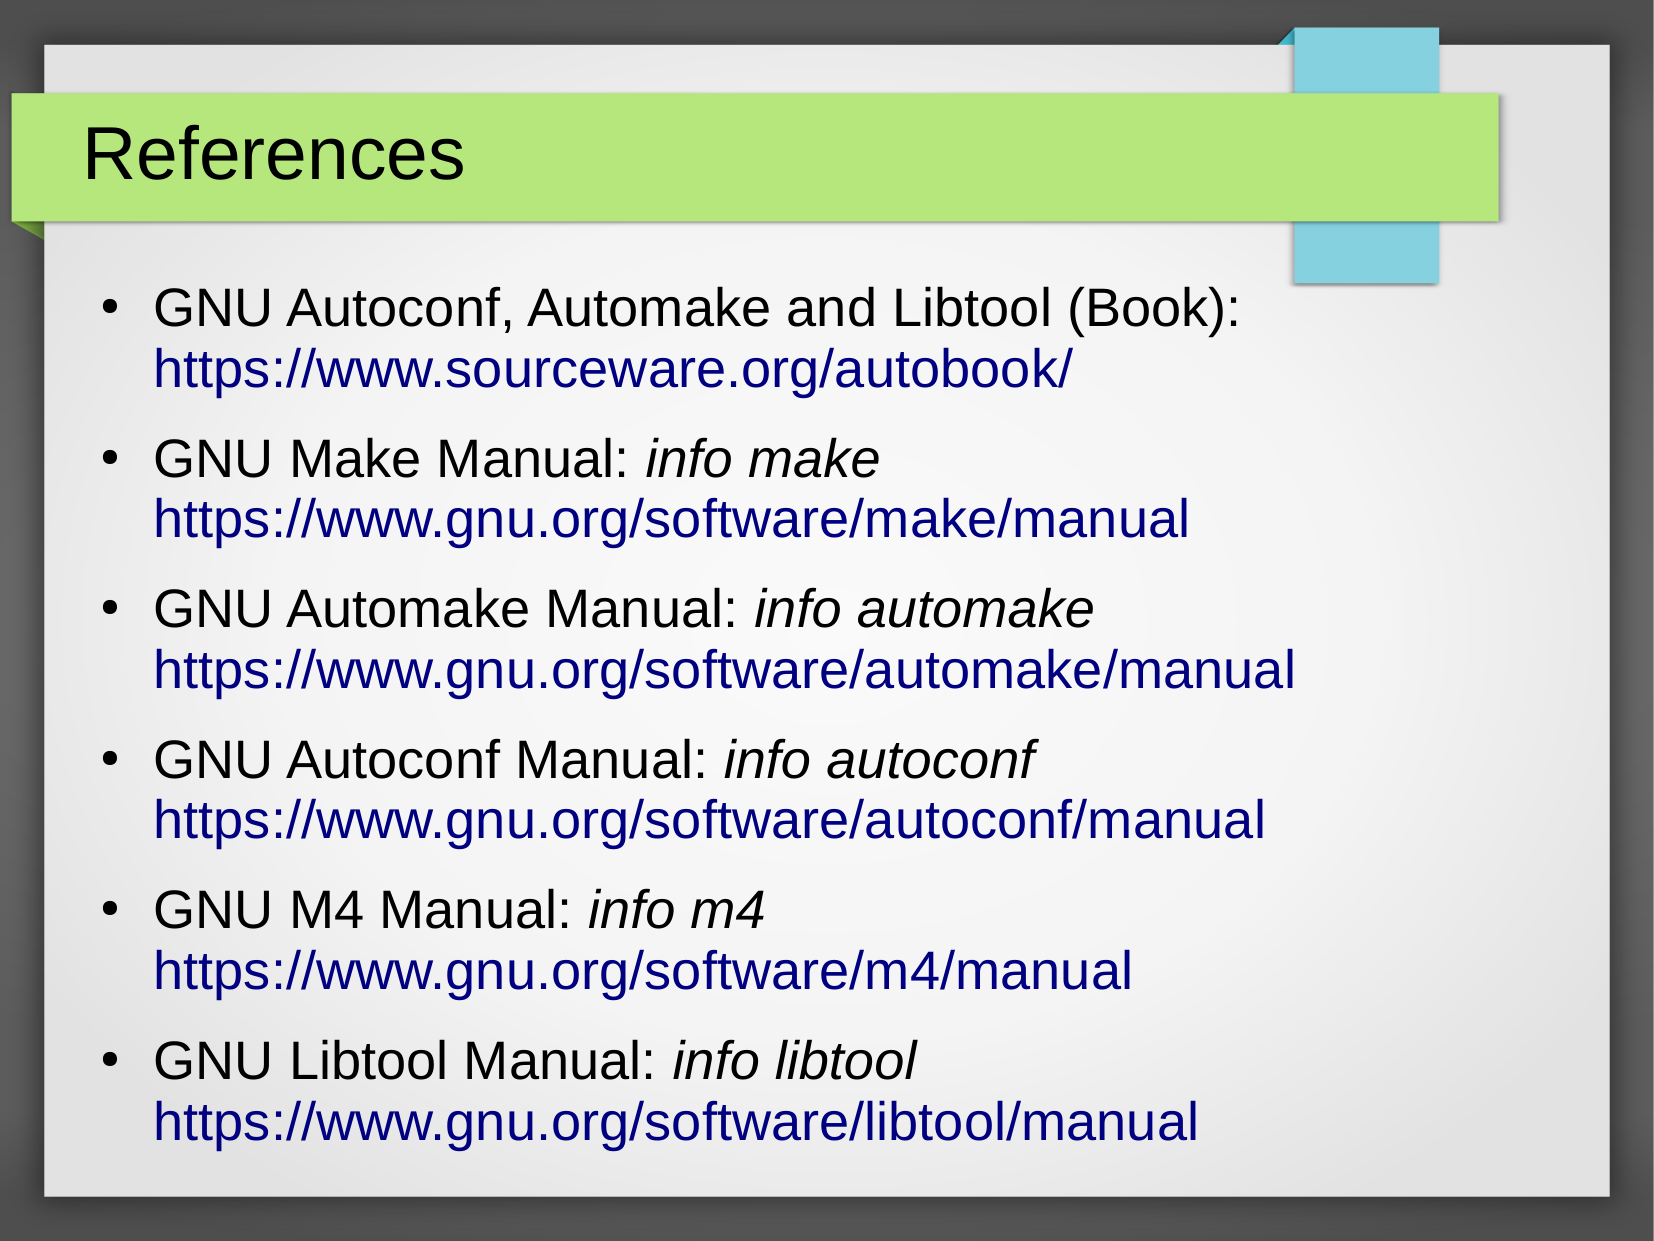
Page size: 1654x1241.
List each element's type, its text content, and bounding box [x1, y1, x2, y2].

list GNU Autoconf, Automake and Libtool (Book): https://www.sourceware.org/autobook/ GNU Make Manual: info make https://www.gnu.org/software/make/manual GNU Automake Manual: info automake https://www.gnu.org/software/automake/manual GNU Autoconf Manual: info autoconf https://www.gnu.org/software/autoconf/manual GNU M4 Manual: info m4 https://www.gnu.org/software/m4/manual GNU Libtool Manual: info libtool https://www.gnu.org/software/libtool/manual [82, 277, 1571, 1152]
picture [0, 0, 1654, 1241]
title References [82, 94, 1264, 213]
